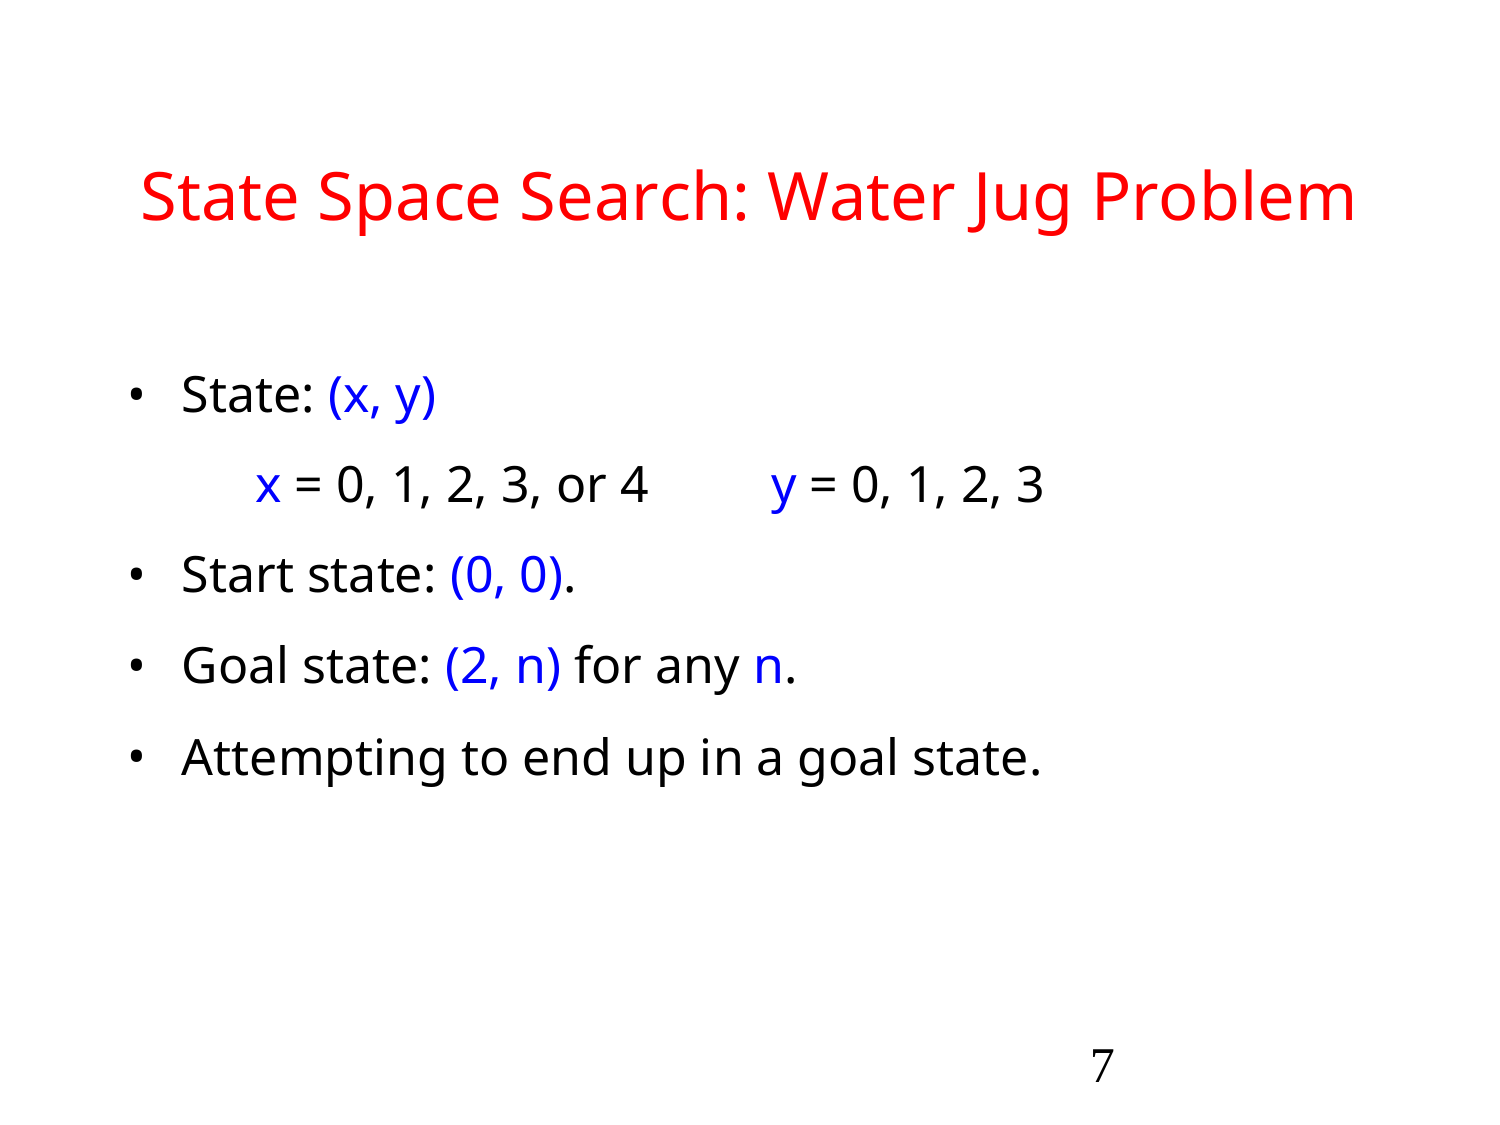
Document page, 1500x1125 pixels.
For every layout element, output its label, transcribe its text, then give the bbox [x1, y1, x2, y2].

text_box State: (x, y) x = 0, 1, 2, 3, or 4 y = 0, 1, 2, 3 Start state: (0, 0). Goal state: (2, n) for any n. Attempting to end up in a goal state. [112, 324, 1388, 1001]
text_box State Space Search: Water Jug Problem [50, 99, 1451, 288]
text_box <number> [1074, 1024, 1388, 1100]
